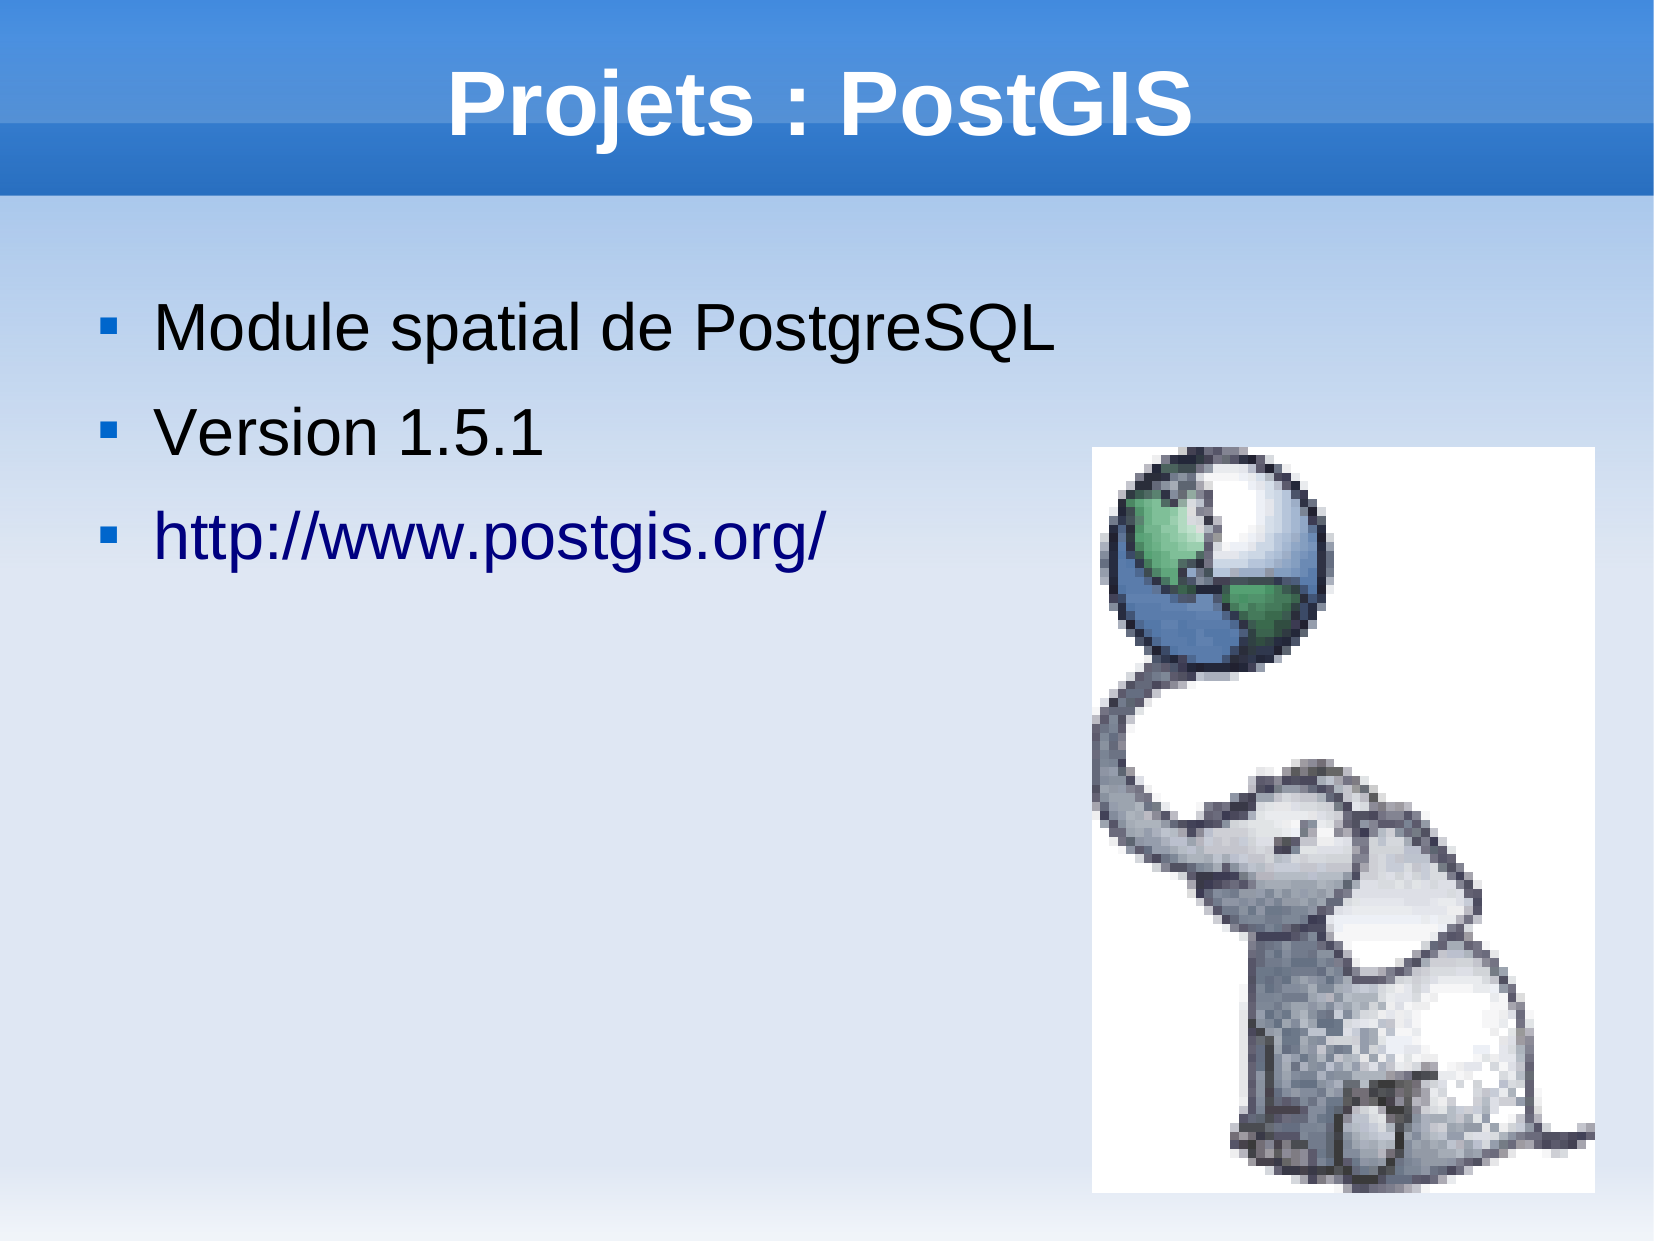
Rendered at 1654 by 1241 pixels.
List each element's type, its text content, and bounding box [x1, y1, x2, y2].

title Projets : PostGIS [76, 0, 1565, 208]
picture [0, 0, 1654, 1241]
list Module spatial de PostgreSQL Version 1.5.1 http://www.postgis.org/ [82, 290, 1571, 1109]
